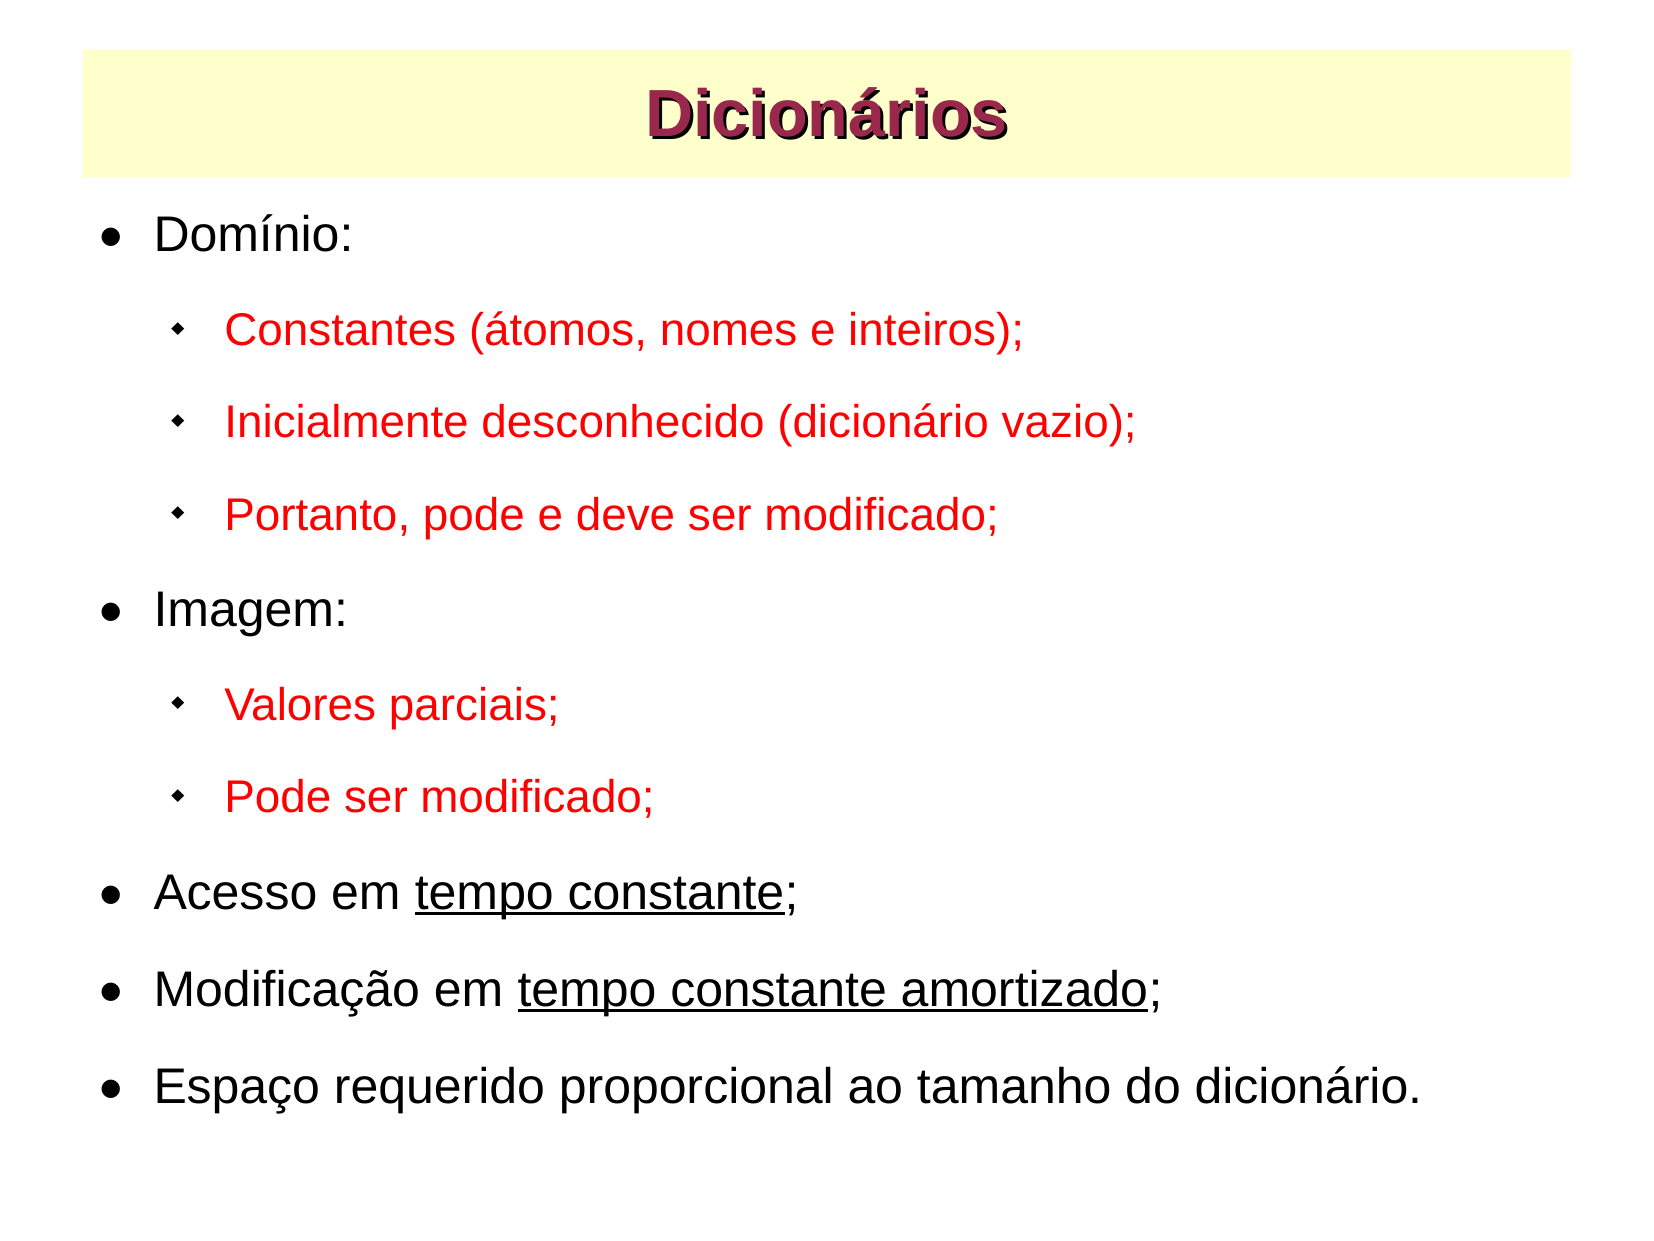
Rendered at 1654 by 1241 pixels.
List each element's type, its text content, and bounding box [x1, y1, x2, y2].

list Domínio: Constantes (átomos, nomes e inteiros); Inicialmente desconhecido (dicionário vazio); Portanto, pode e deve ser modificado; Imagem: Valores parciais; Pode ser modificado; Acesso em tempo constante; Modificação em tempo constante amortizado; Espaço requerido proporcional ao tamanho do dicionário. [82, 206, 1571, 1137]
title Dicionários [82, 49, 1571, 178]
